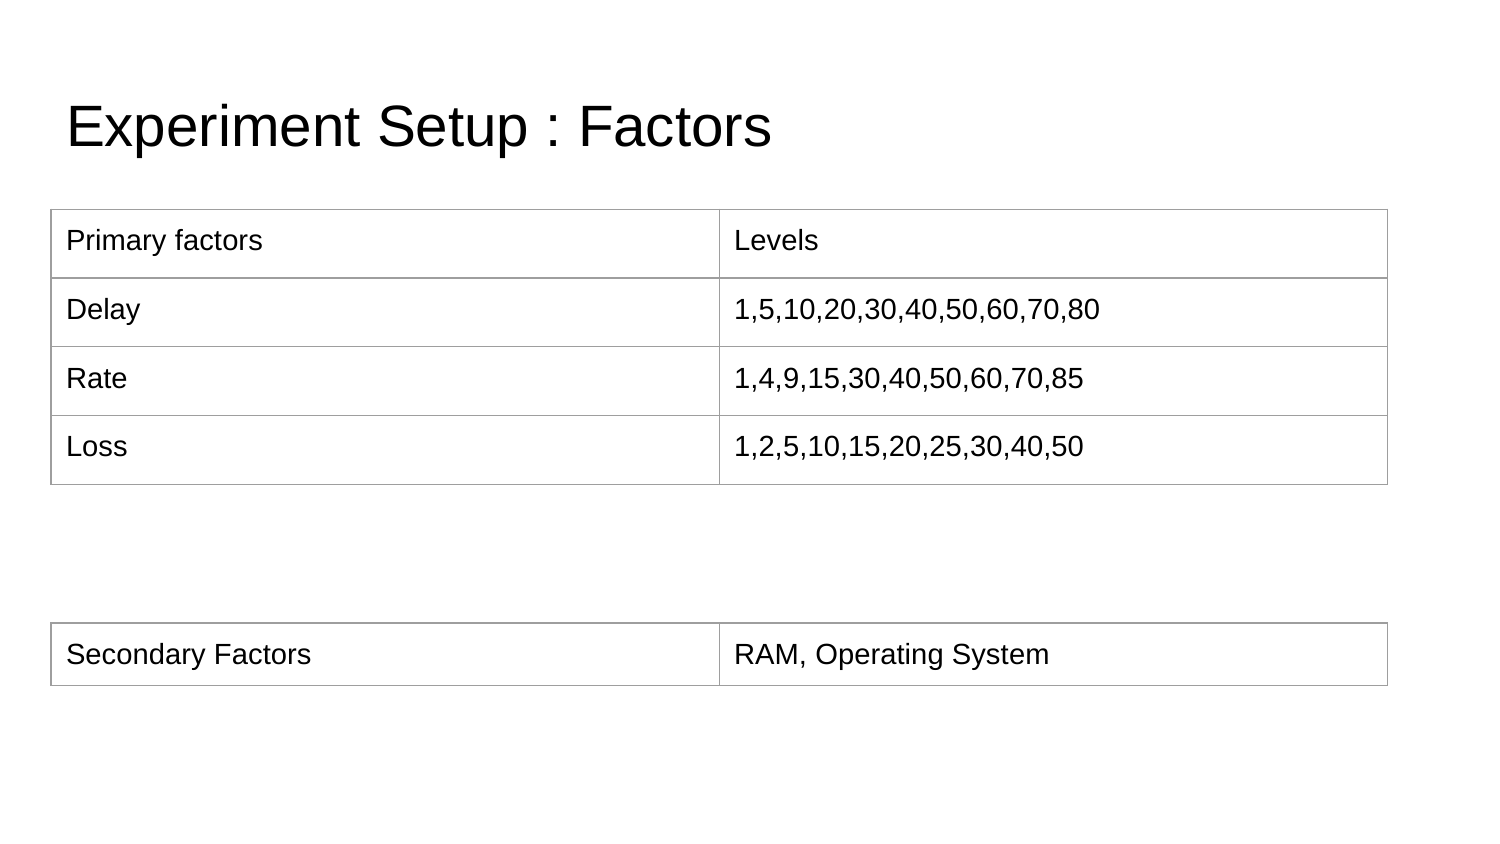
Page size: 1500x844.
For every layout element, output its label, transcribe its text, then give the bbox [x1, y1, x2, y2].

table_cell 1,4,9,15,30,40,50,60,70,85 [720, 347, 1387, 415]
table_cell 1,2,5,10,15,20,25,30,40,50 [720, 416, 1387, 484]
table_cell 1,5,10,20,30,40,50,60,70,80 [720, 279, 1387, 346]
table_cell Delay [52, 279, 719, 346]
table_header Secondary Factors [52, 624, 719, 685]
table_header Primary factors [52, 210, 719, 277]
table_header Levels [720, 210, 1387, 277]
table_cell Loss [52, 416, 719, 484]
title Experiment Setup : Factors [51, 72, 1449, 167]
table_header RAM, Operating System [720, 624, 1387, 685]
table_cell Rate [52, 347, 719, 415]
